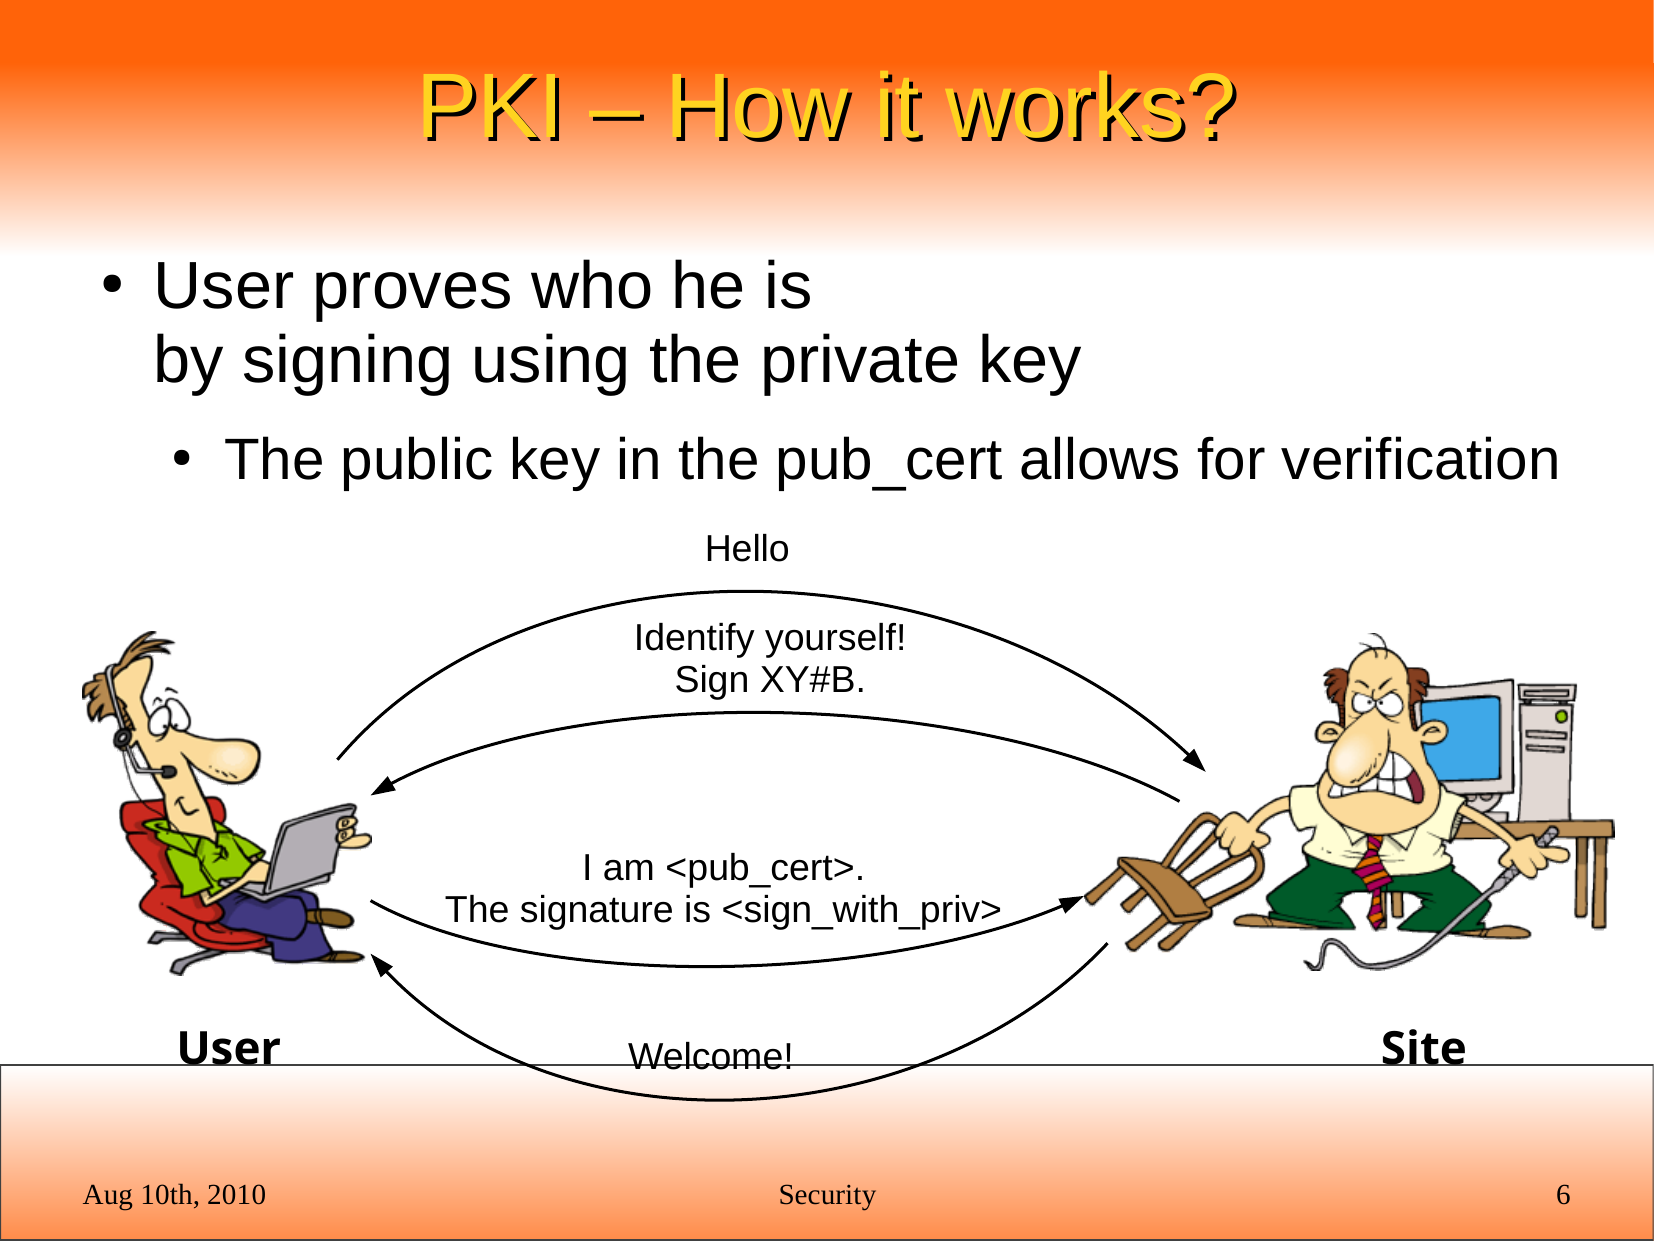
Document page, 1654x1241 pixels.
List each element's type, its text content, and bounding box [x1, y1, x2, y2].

text_box I am <pub_cert>. The signature is <sign_with_priv> [430, 838, 1018, 947]
text_box Site [1366, 1008, 1490, 1083]
text_box User [161, 1007, 297, 1083]
title PKI – How it works? [82, 2, 1571, 210]
text_box Welcome! [613, 1027, 809, 1090]
list User proves who he is by signing using the private key The public key in the pub_cert allows for verification [82, 247, 1571, 1109]
picture [1571, 633, 1615, 971]
